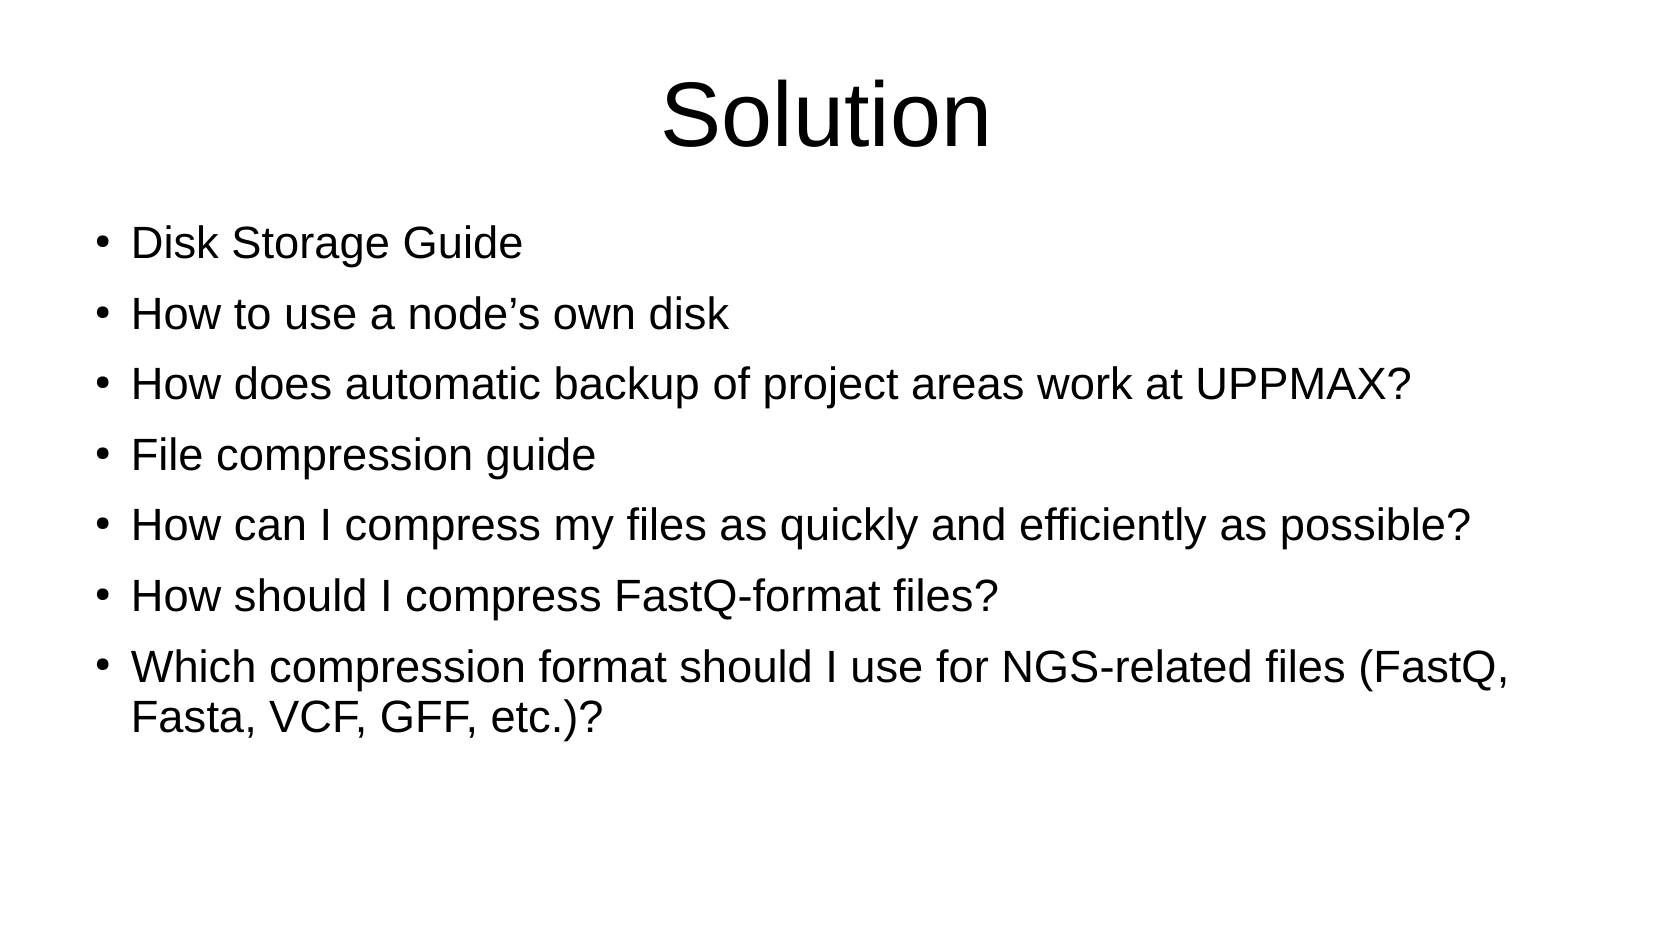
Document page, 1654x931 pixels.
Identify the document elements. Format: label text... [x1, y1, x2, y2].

title Solution [82, 37, 1571, 193]
list Disk Storage Guide How to use a node’s own disk How does automatic backup of project areas work at UPPMAX? File compression guide How can I compress my files as quickly and efficiently as possible? How should I compress FastQ-format files? Which compression format should I use for NGS-related files (FastQ, Fasta, VCF, GFF, etc.)? [82, 217, 1571, 758]
